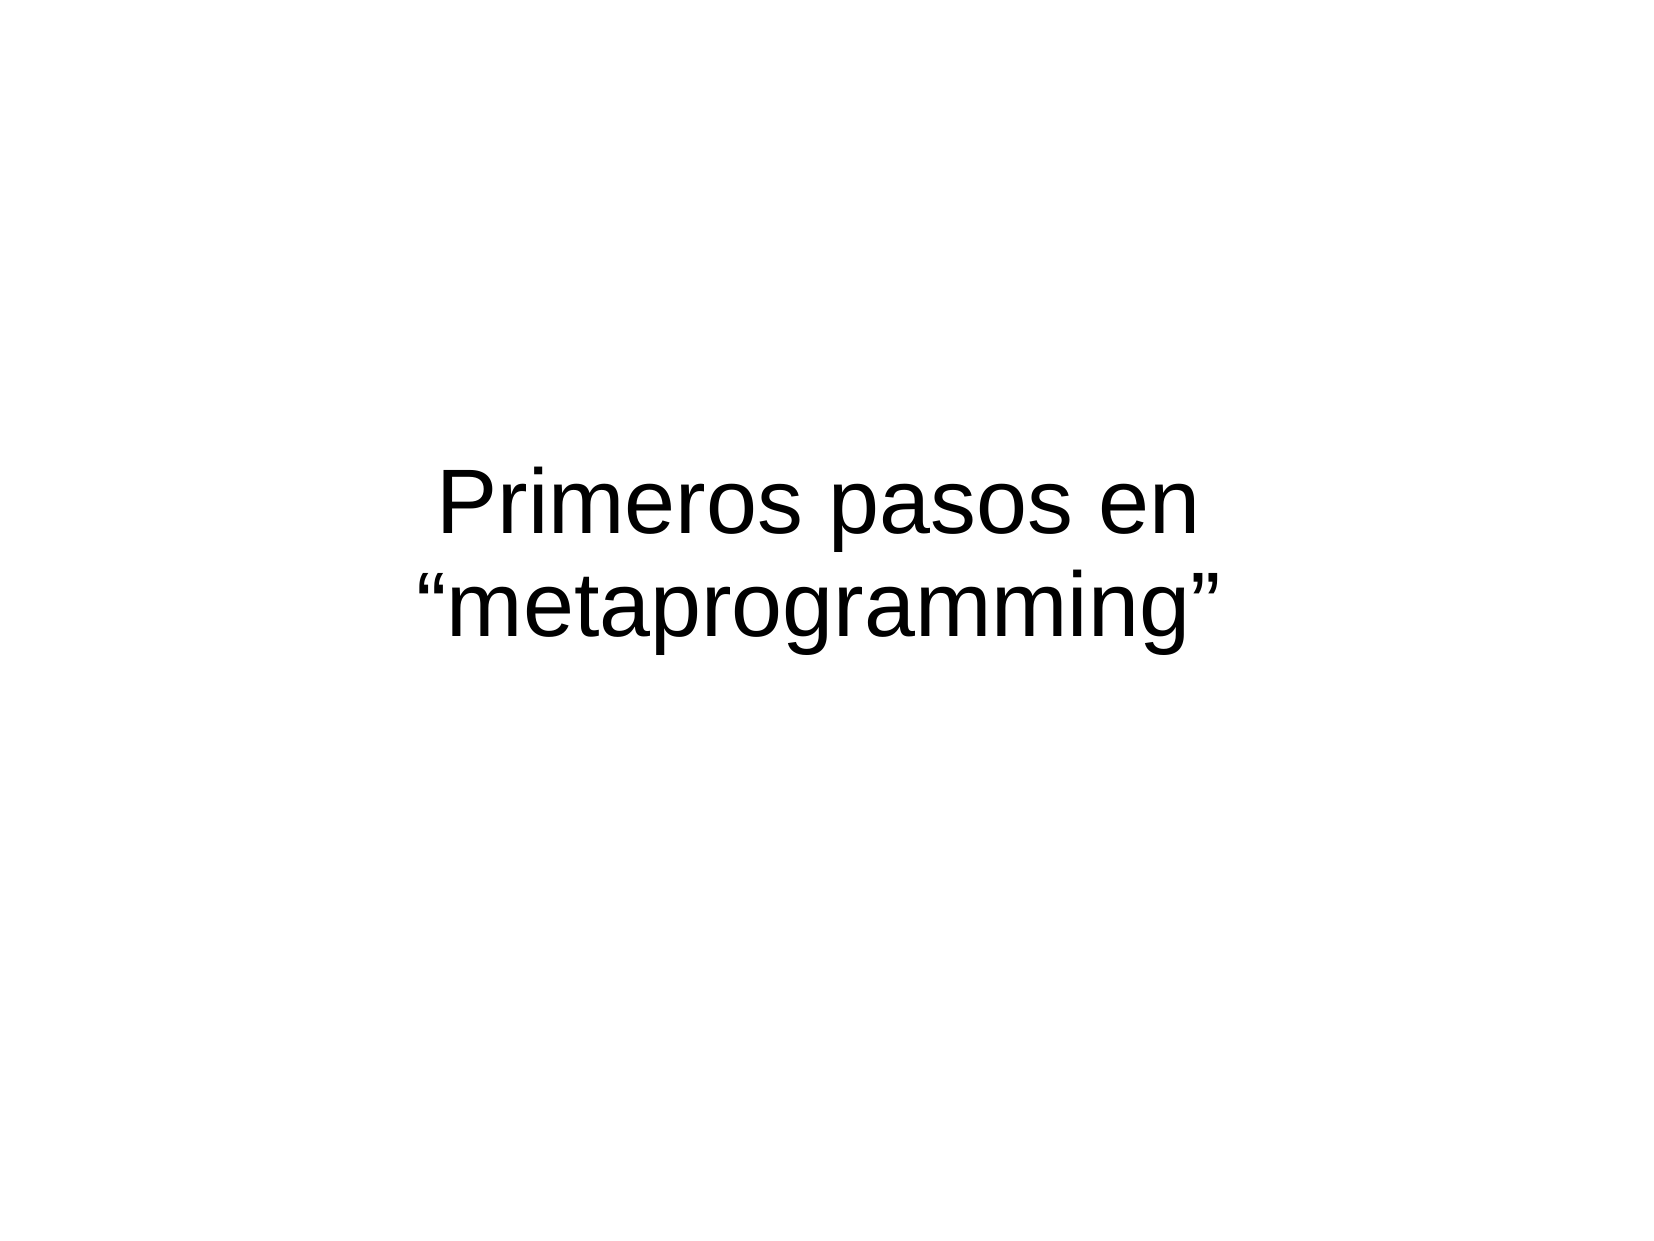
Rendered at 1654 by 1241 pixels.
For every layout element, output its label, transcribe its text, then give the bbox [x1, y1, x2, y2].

title Primeros pasos en “metaprogramming” [75, 450, 1564, 658]
